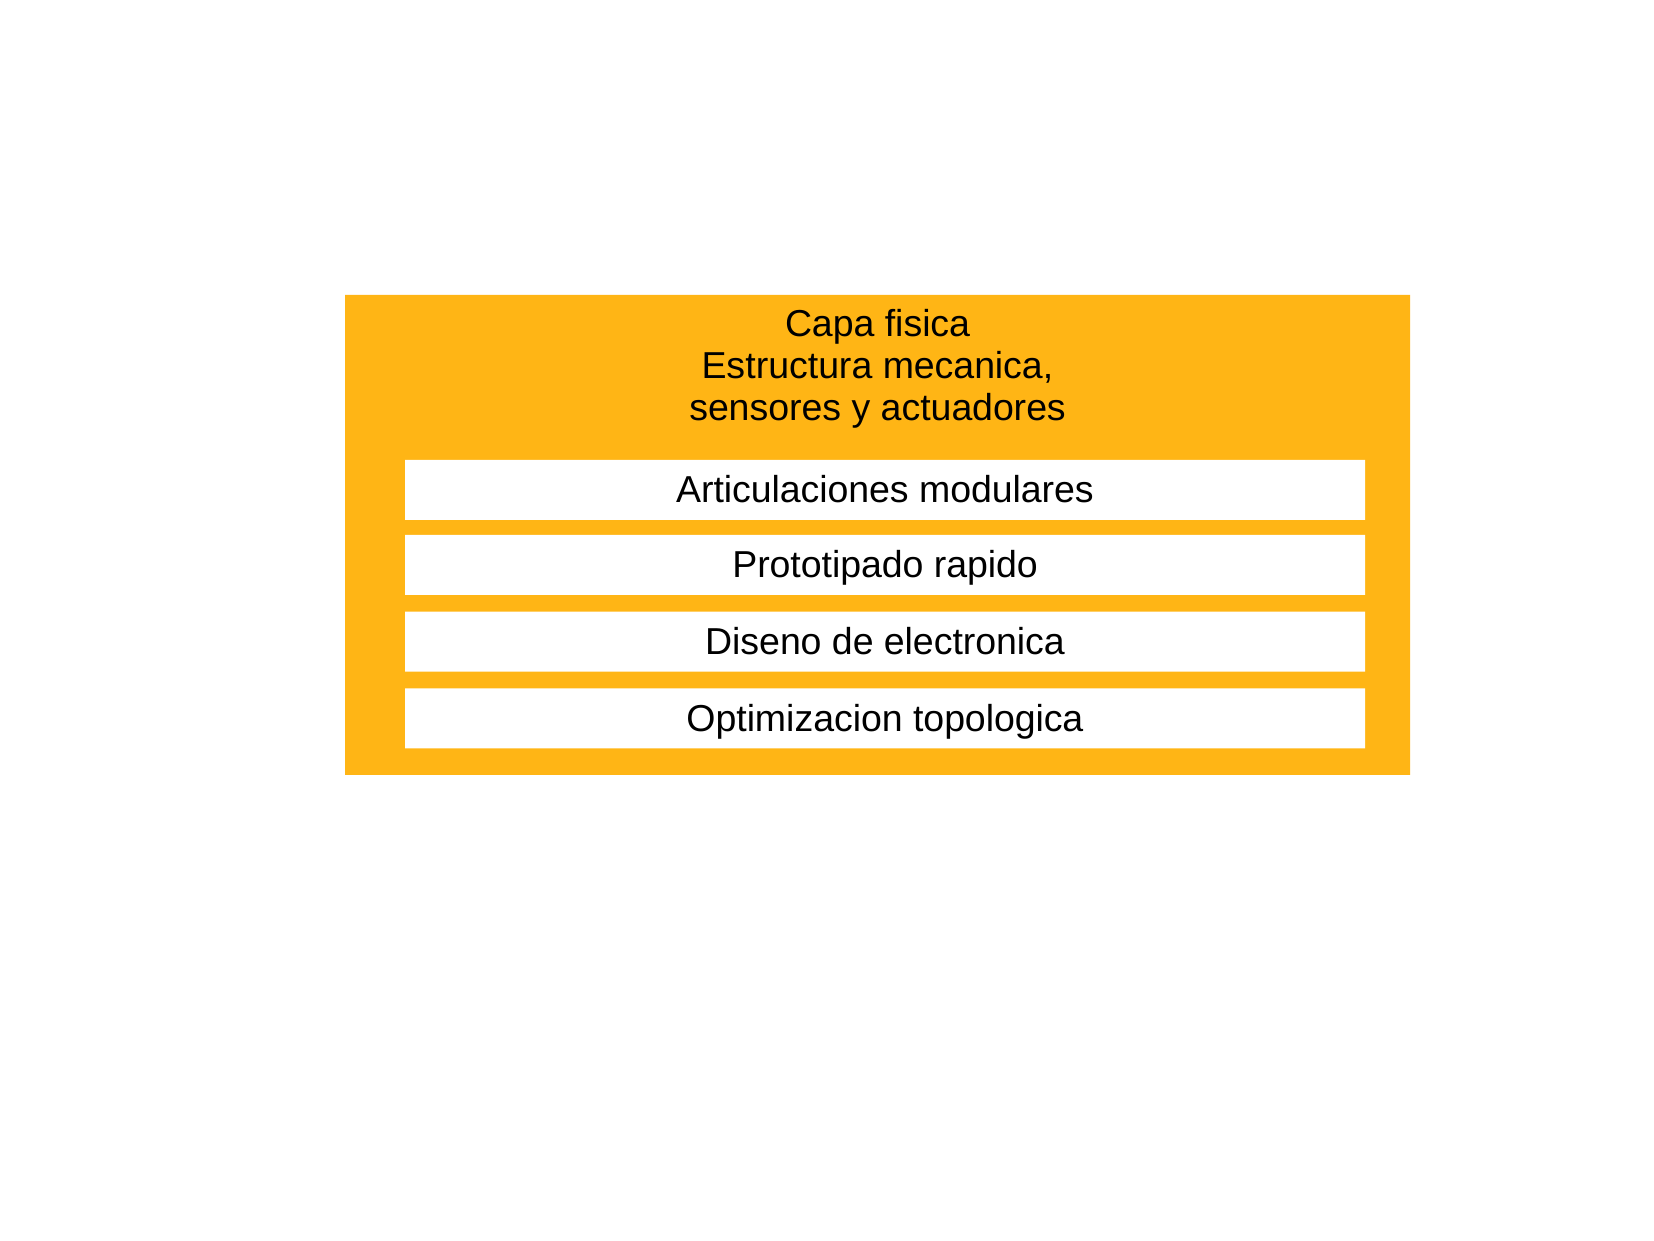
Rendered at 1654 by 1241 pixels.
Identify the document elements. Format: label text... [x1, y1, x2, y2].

text_box Capa fisica Estructura mecanica, sensores y actuadores [345, 294, 1411, 775]
text_box Articulaciones modulares [405, 459, 1366, 520]
text_box Optimizacion topologica [405, 688, 1366, 749]
text_box Prototipado rapido [405, 534, 1366, 595]
text_box Diseno de electronica [405, 611, 1366, 672]
